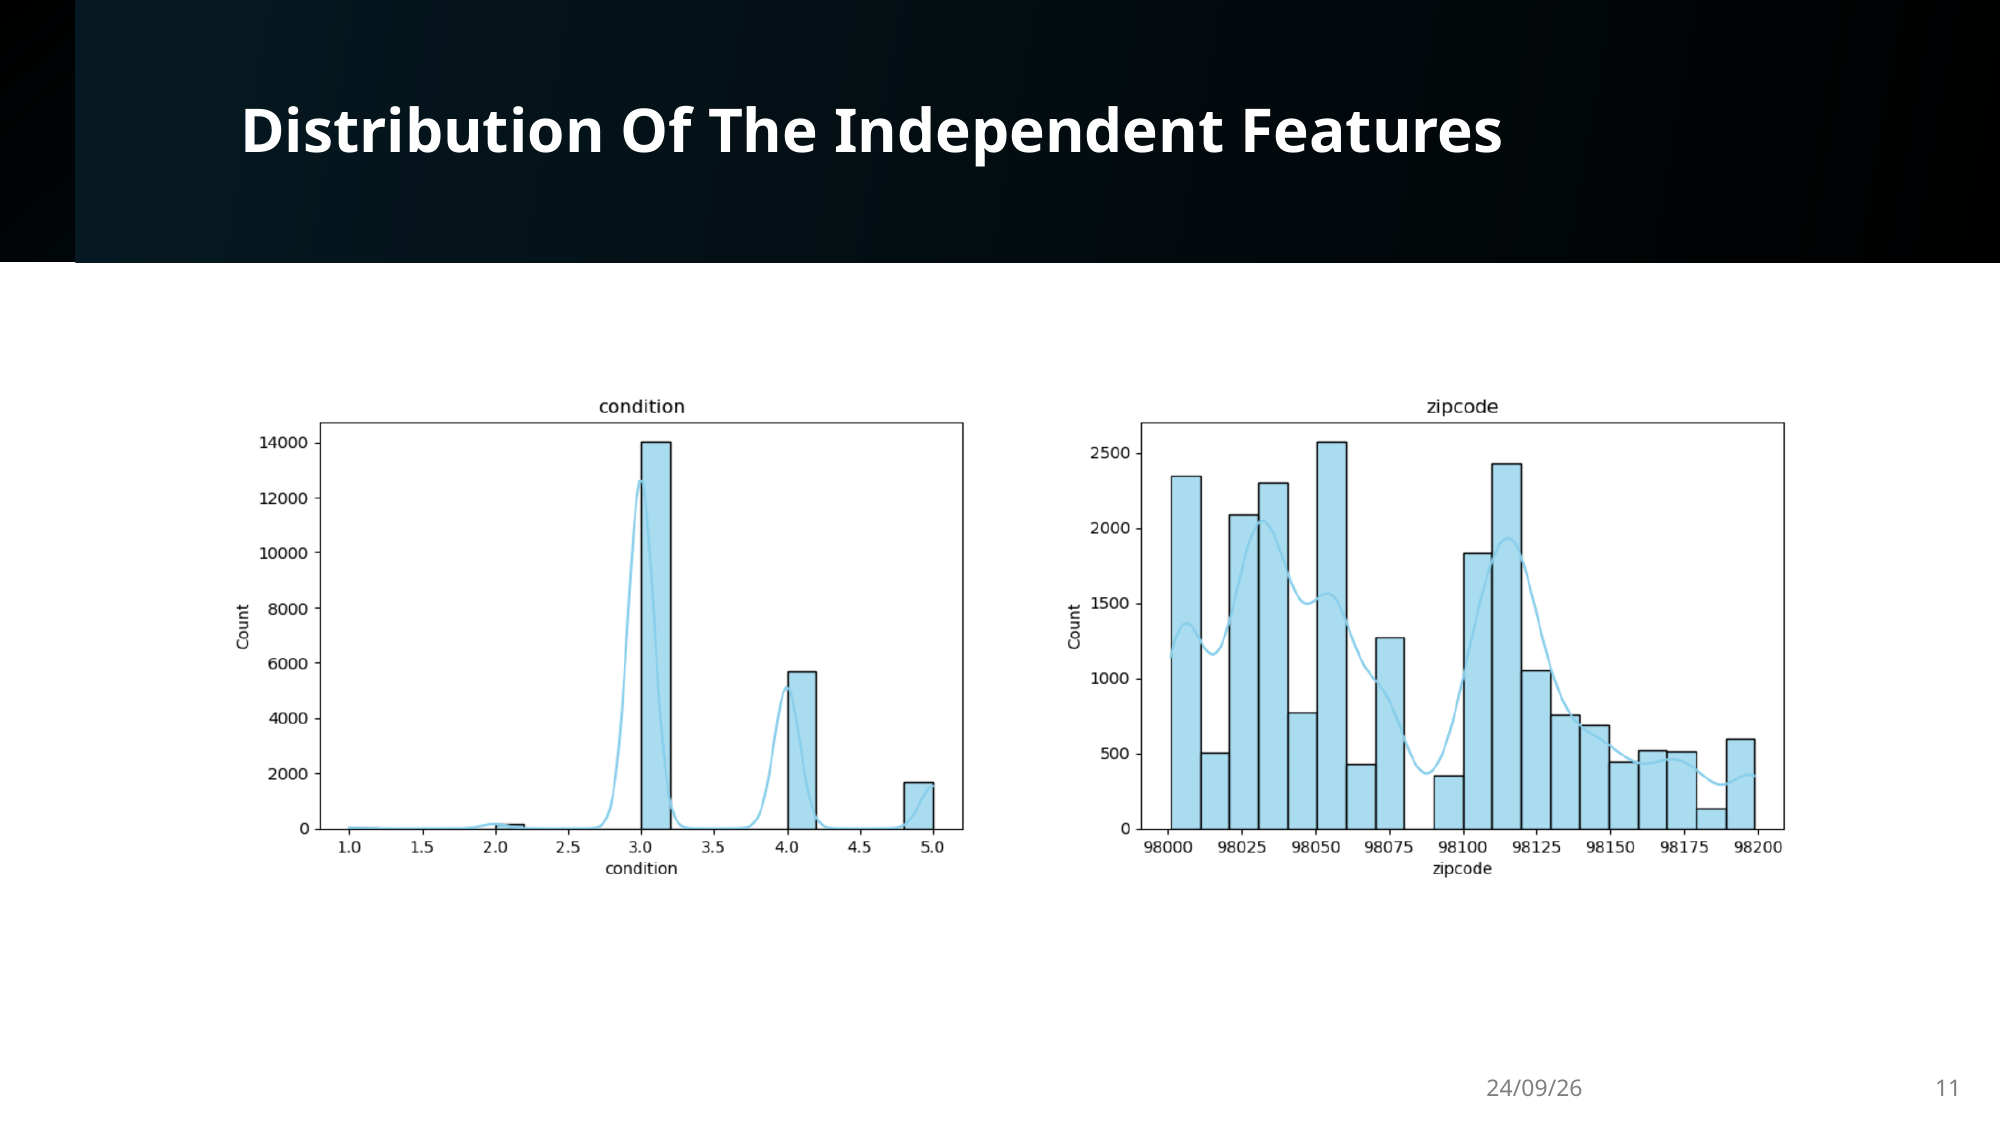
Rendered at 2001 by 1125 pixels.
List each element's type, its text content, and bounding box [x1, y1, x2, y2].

text_box 2 [1920, 1058, 1994, 1119]
title Distribution Of The Independent Features [225, 48, 1849, 218]
text_box 09/12/2024 [1471, 1058, 1920, 1119]
text_box [0, 0, 2000, 1125]
picture [225, 391, 1802, 895]
